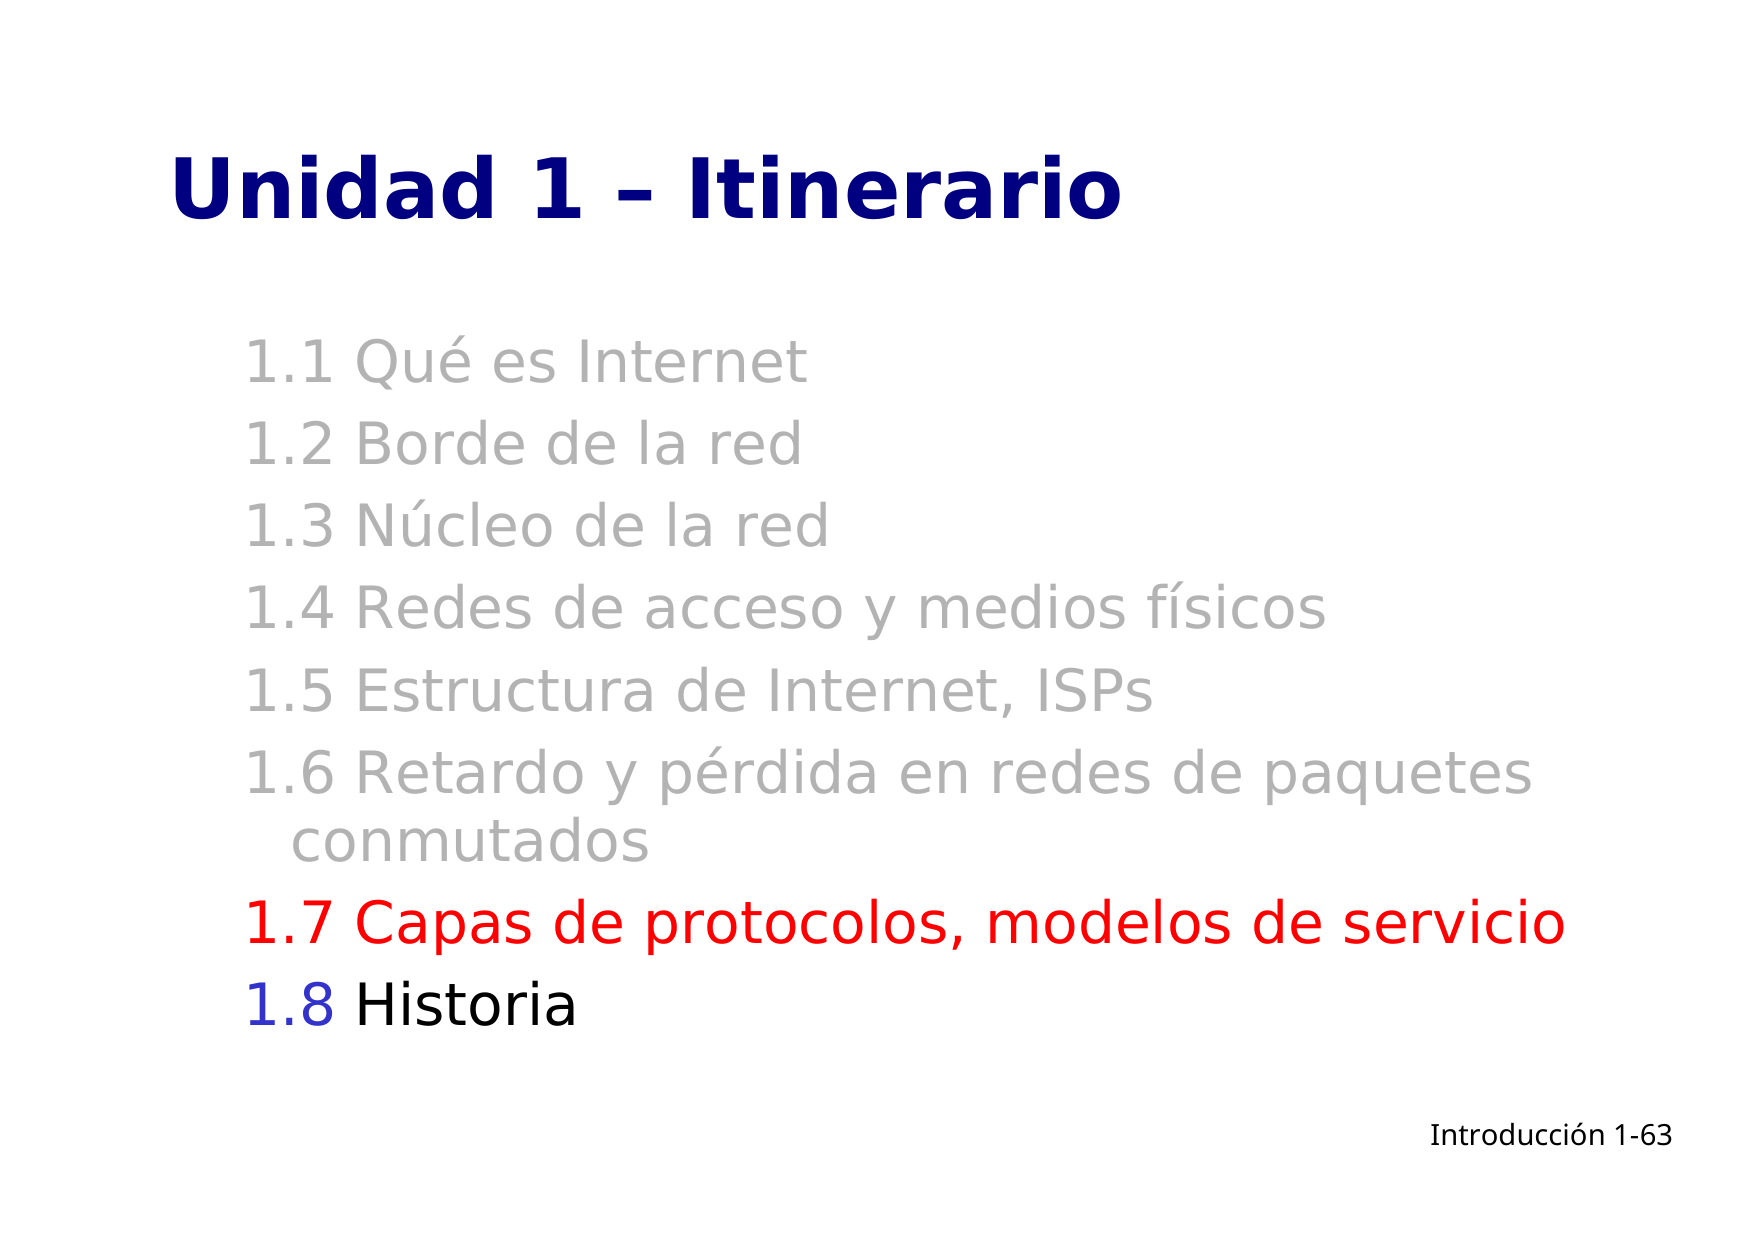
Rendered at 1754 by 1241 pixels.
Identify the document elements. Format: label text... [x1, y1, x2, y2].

list 1.1 Qué es Internet 1.2 Borde de la red 1.3 Núcleo de la red 1.4 Redes de acceso y medios físicos 1.5 Estructura de Internet, ISPs 1.6 Retardo y pérdida en redes de paquetes conmutados 1.7 Capas de protocolos, modelos de servicio 1.8 Historia [154, 320, 1624, 1151]
title Unidad 1 – Itinerario [154, 95, 1546, 284]
